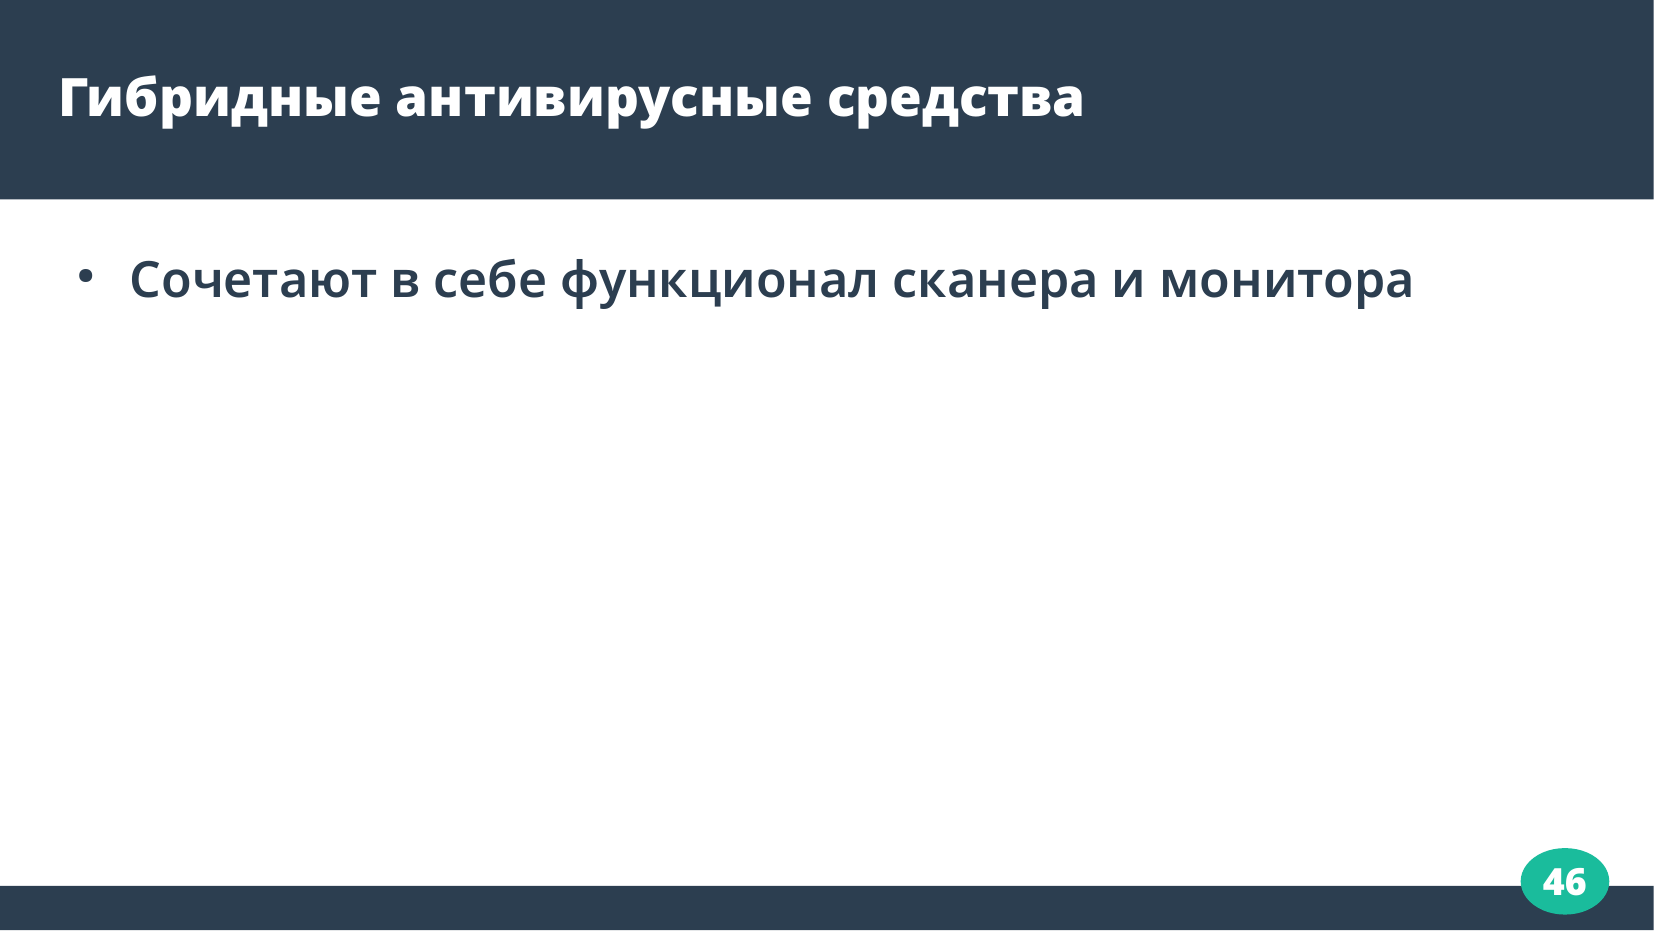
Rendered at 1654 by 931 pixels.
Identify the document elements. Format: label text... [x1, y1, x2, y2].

title Гибридные антивирусные средства [59, 37, 1595, 155]
list Сочетают в себе функционал сканера и монитора [59, 243, 1595, 864]
